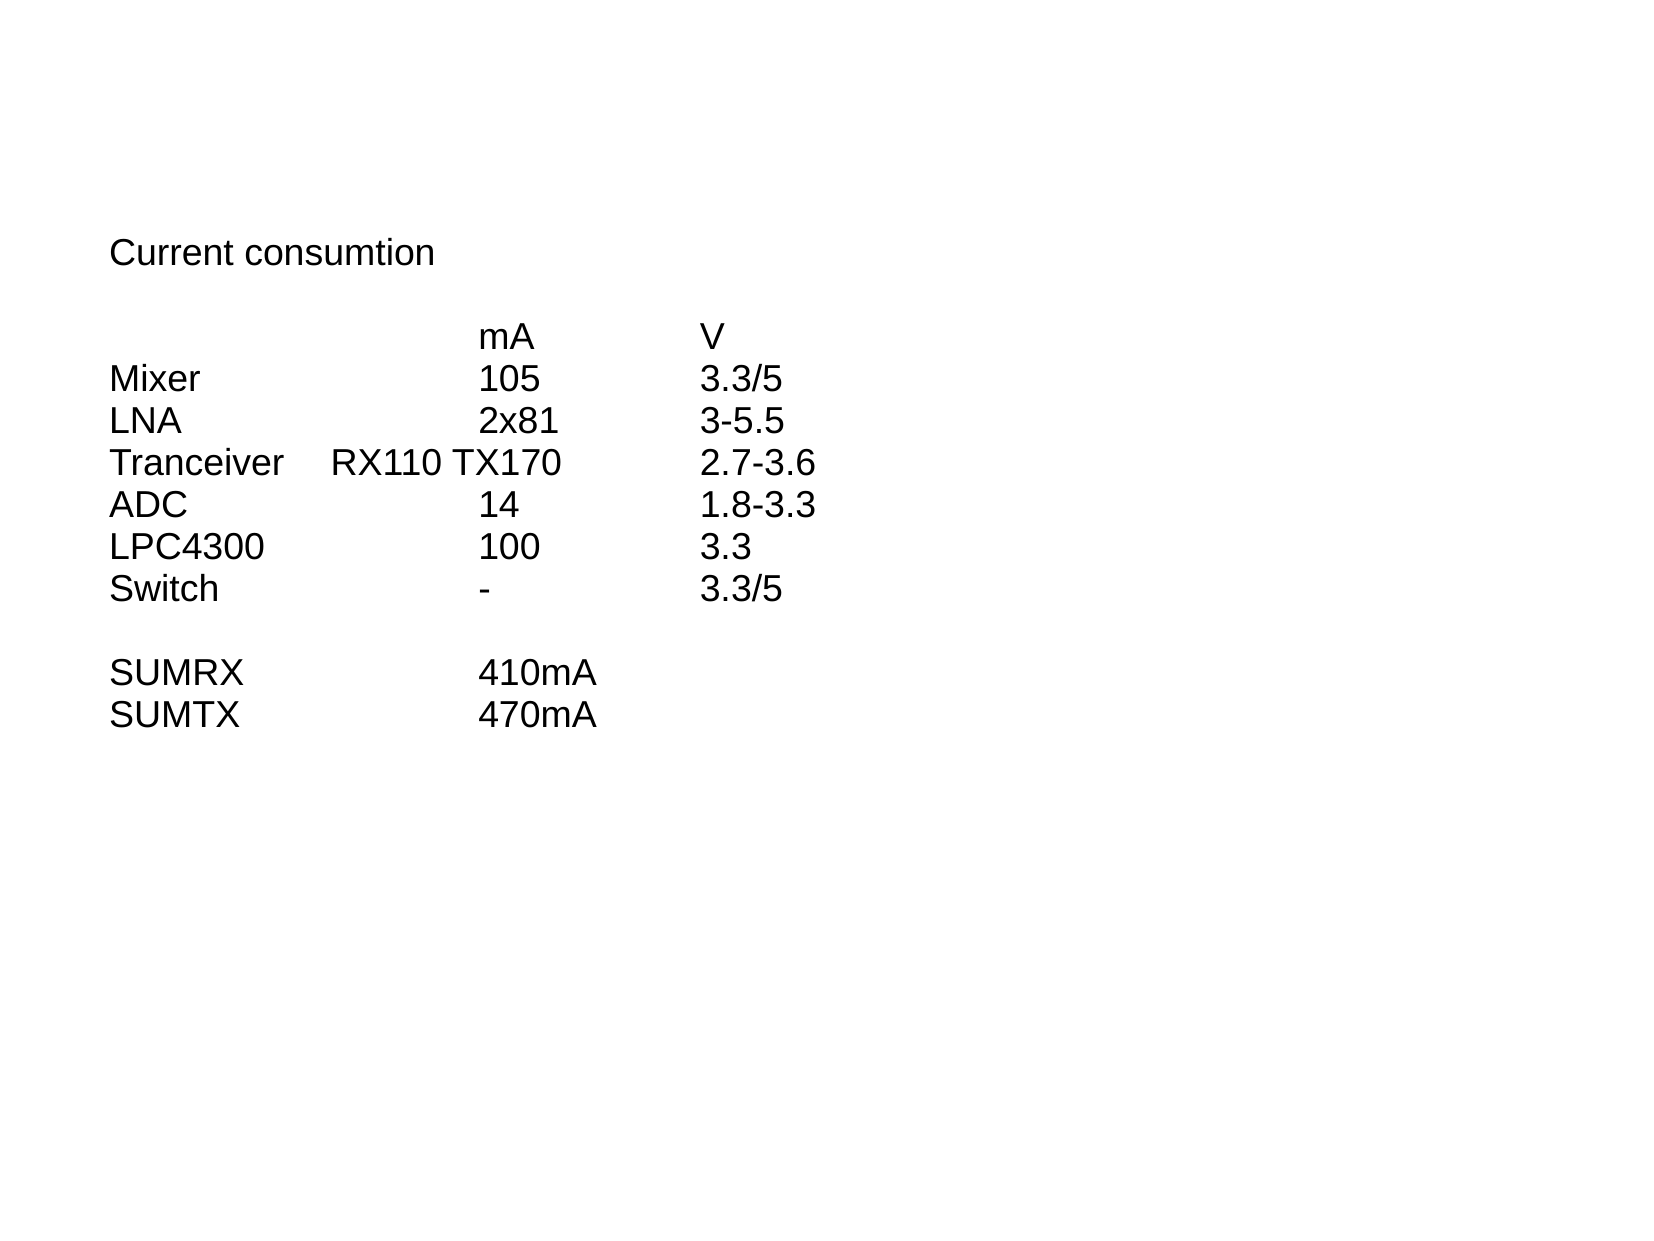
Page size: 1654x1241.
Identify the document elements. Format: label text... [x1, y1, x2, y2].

text_box Current consumtion mA V Mixer 105 3.3/5 LNA 2x81 3-5.5 Tranceiver RX110 TX170 2.7-3.6 ADC 14 1.8-3.3 LPC4300 100 3.3 Switch - 3.3/5 SUMRX 410mA SUMTX 470mA [94, 224, 832, 870]
